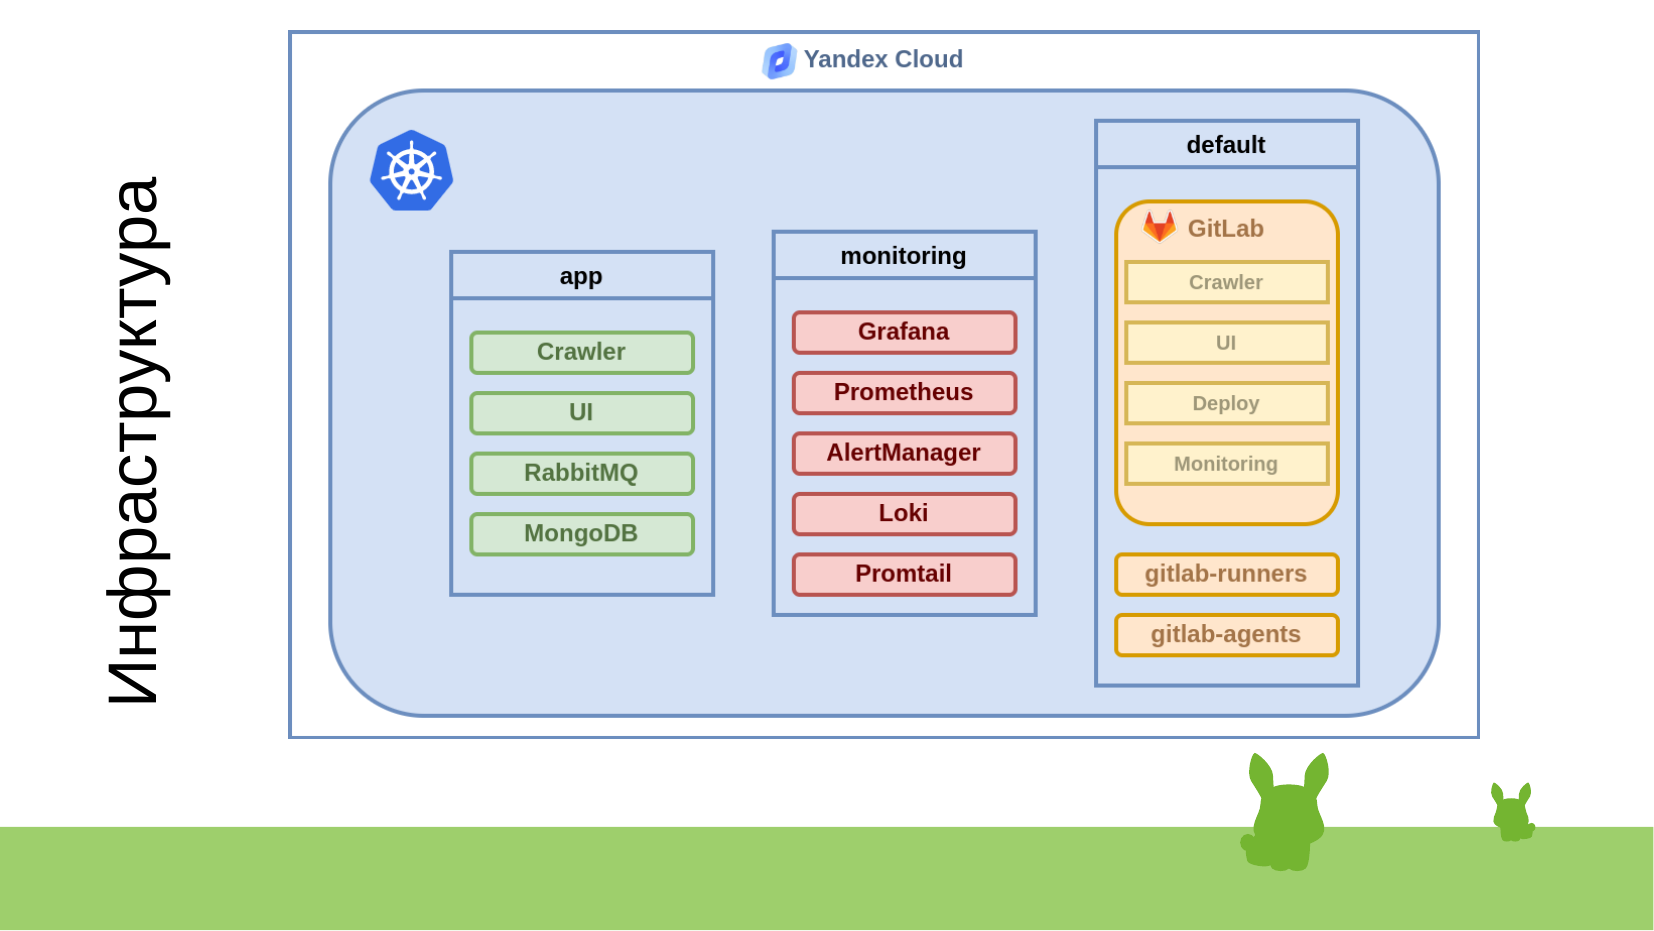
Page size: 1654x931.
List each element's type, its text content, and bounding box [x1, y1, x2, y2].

picture [287, 29, 1480, 739]
title Инфраструктура [59, 0, 207, 931]
